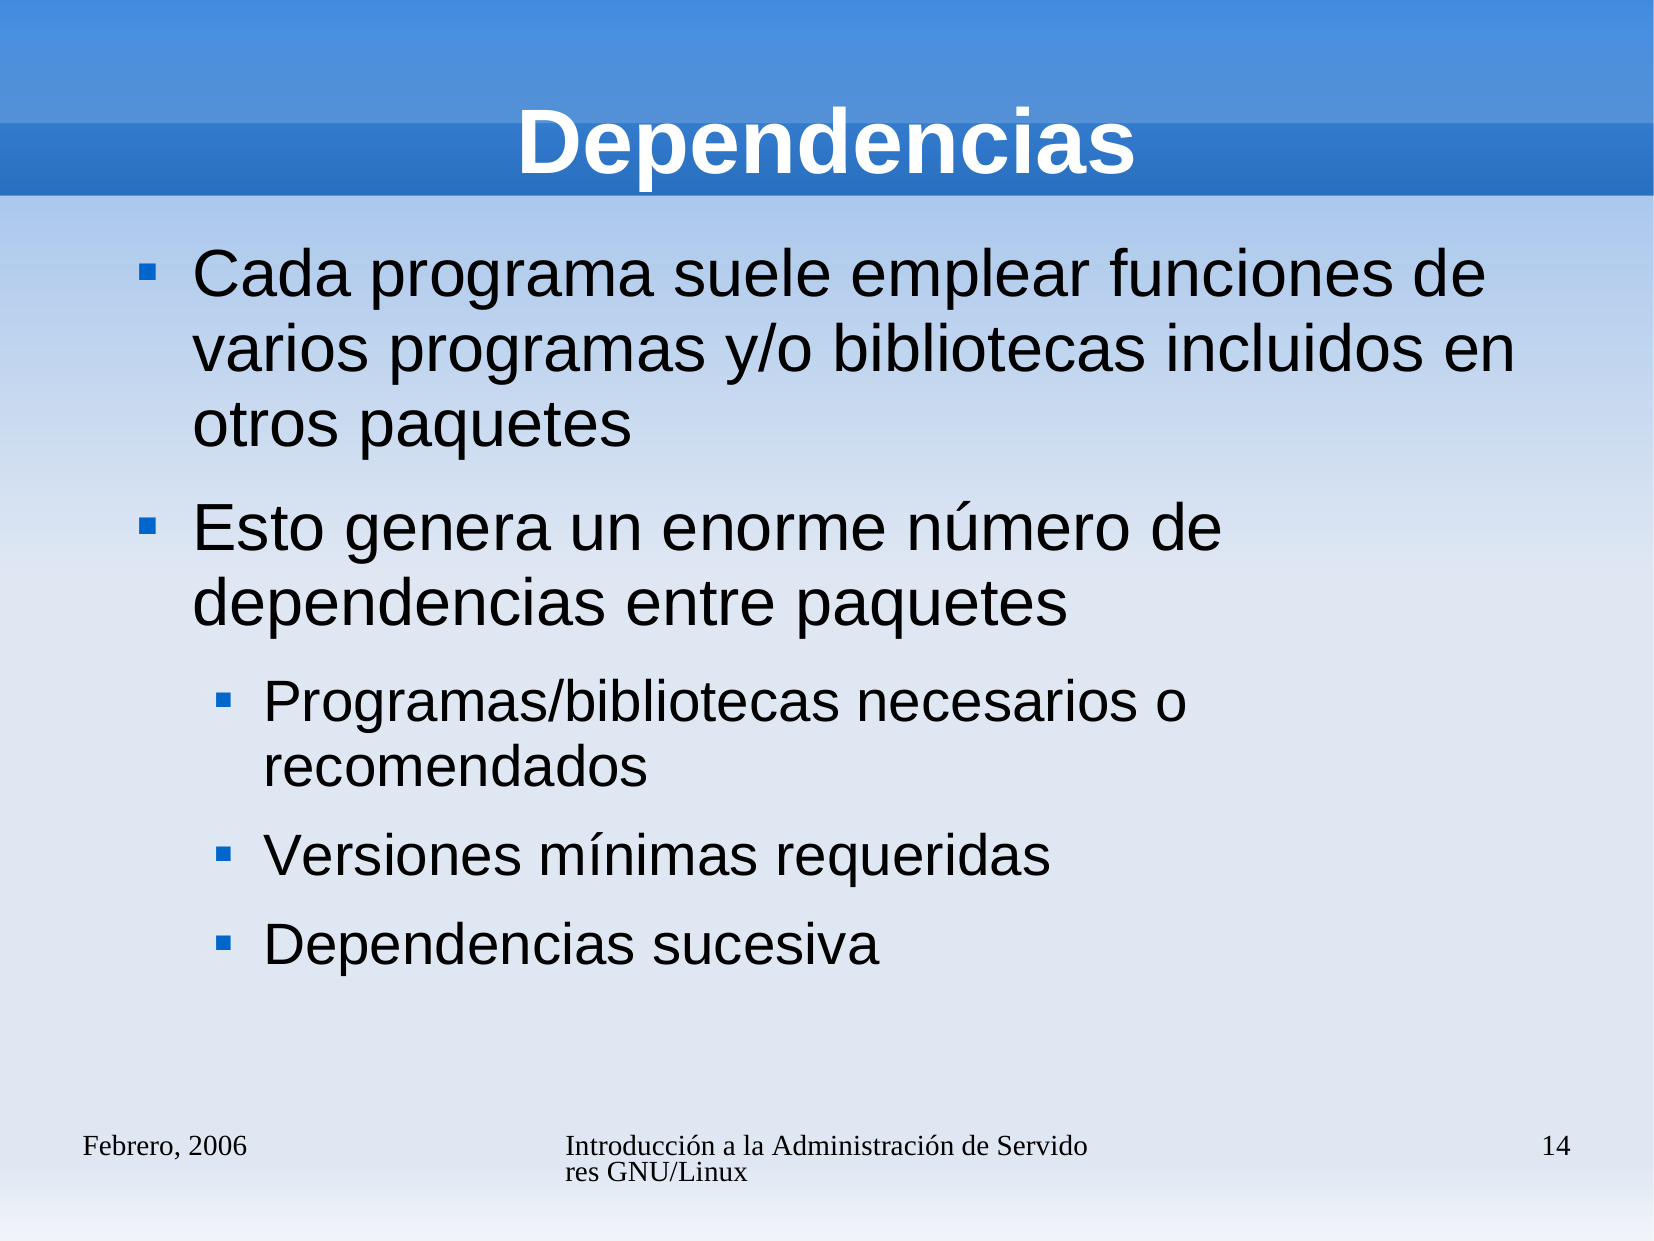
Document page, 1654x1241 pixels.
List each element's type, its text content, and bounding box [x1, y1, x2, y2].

picture [0, 0, 1654, 1241]
title Dependencias [121, 37, 1534, 236]
list Cada programa suele emplear funciones de varios programas y/o bibliotecas incluidos en otros paquetes Esto genera un enorme número de dependencias entre paquetes Programas/bibliotecas necesarios o recomendados Versiones mínimas requeridas Dependencias sucesiva [121, 236, 1534, 1241]
picture [115, 1143, 121, 1154]
